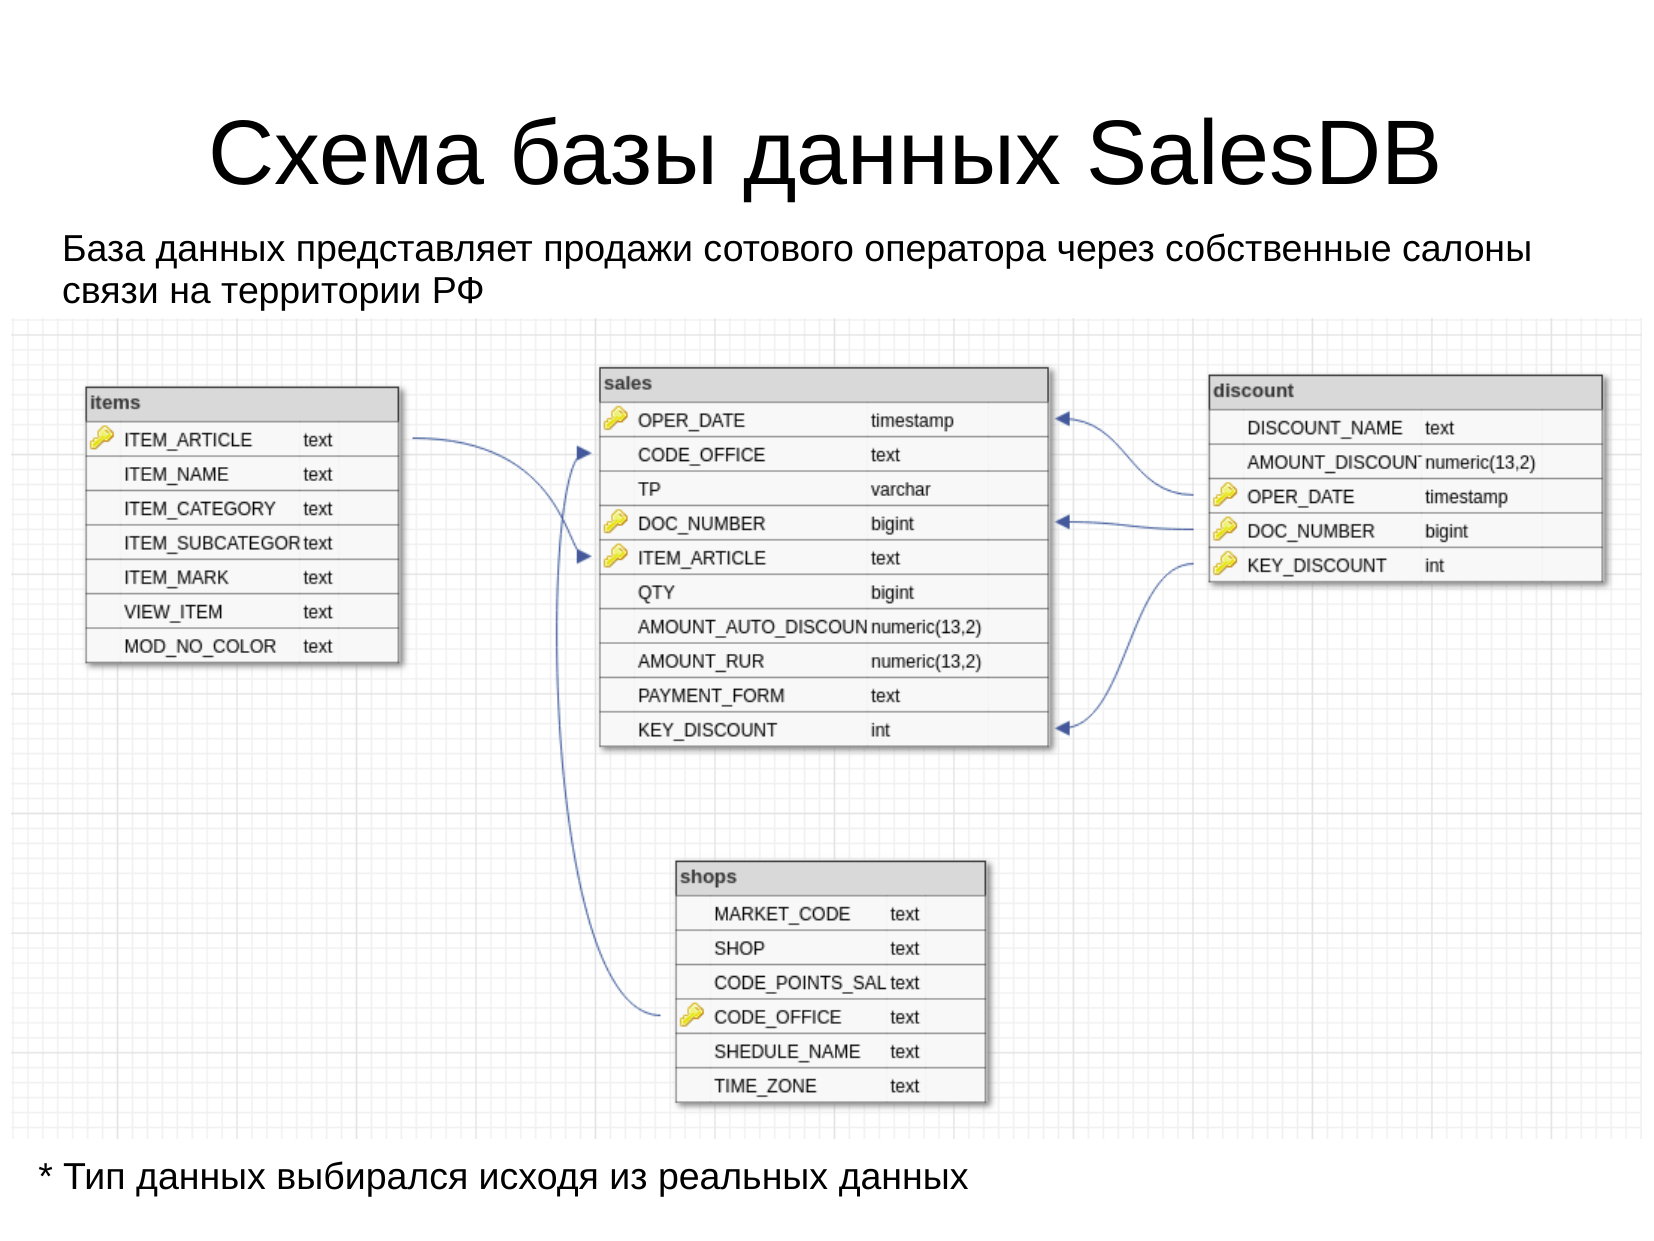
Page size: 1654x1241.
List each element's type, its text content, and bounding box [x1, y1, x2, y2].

title Схема базы данных SalesDB [82, 49, 1571, 220]
picture [11, 318, 1642, 1139]
text_box База данных представляет продажи сотового оператора через собственные салоны связи на территории РФ [47, 220, 1595, 319]
text_box * Тип данных выбирался исходя из реальных данных [23, 1147, 1441, 1205]
